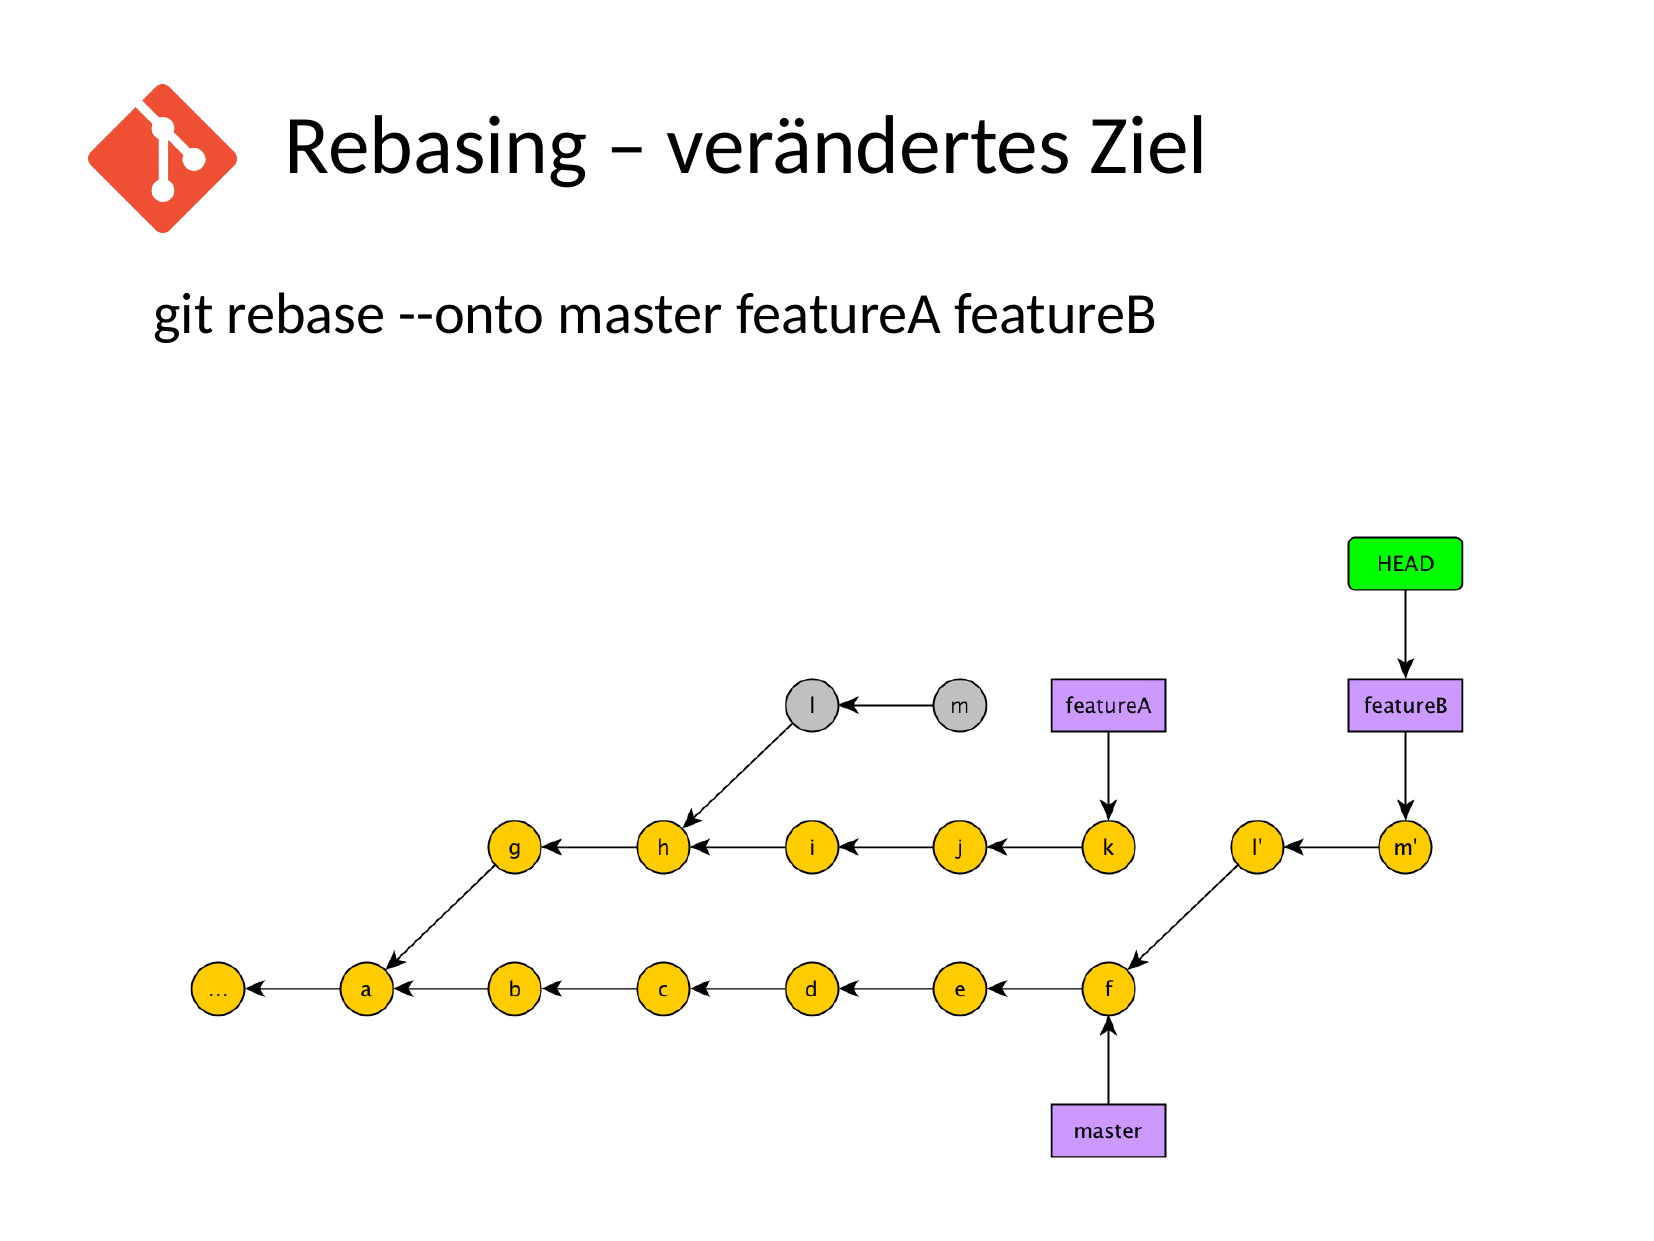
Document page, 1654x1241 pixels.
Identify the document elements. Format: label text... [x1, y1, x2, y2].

title Rebasing – verändertes Ziel [265, 49, 1571, 257]
picture [177, 380, 1477, 1171]
list git rebase --onto master featureA featureB [82, 290, 1571, 1152]
picture [88, 84, 237, 233]
